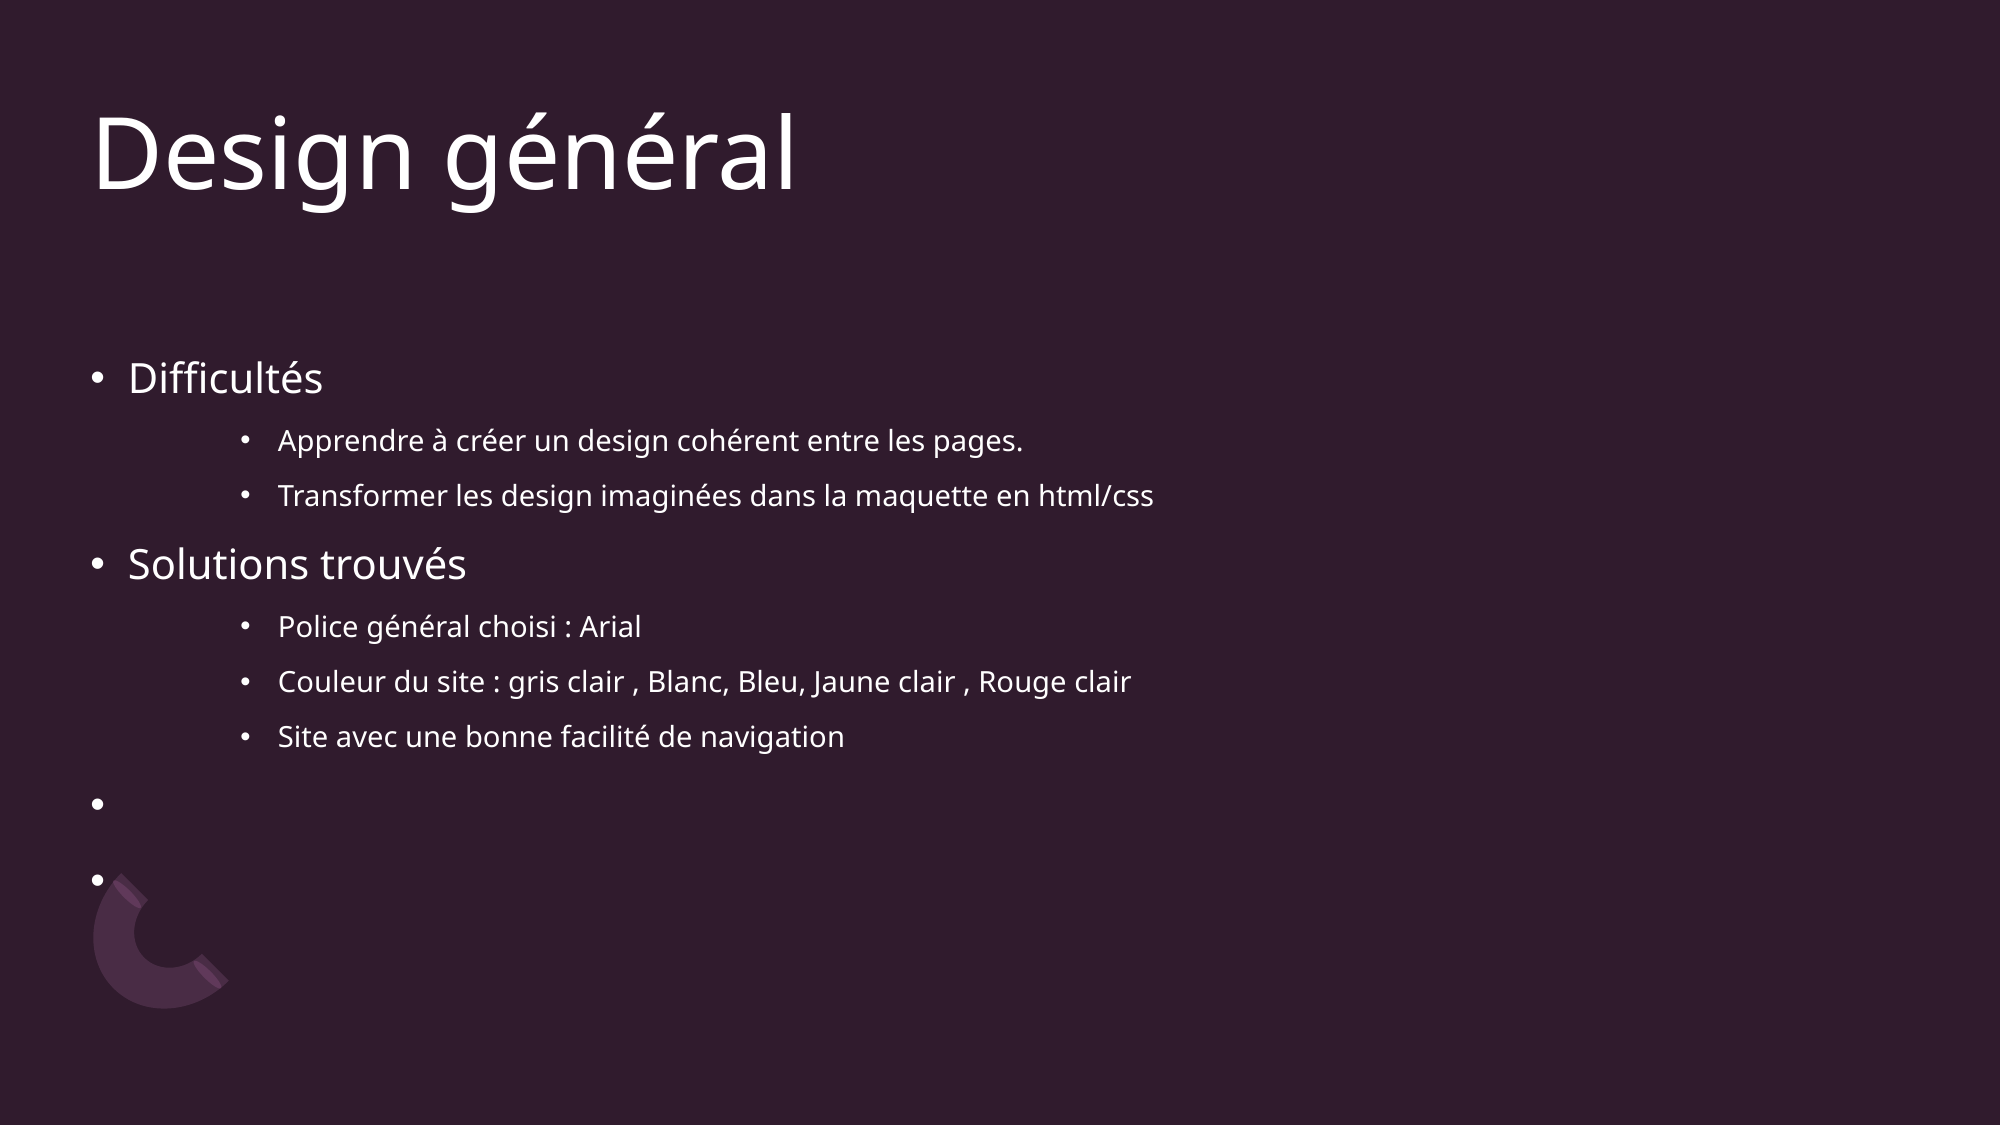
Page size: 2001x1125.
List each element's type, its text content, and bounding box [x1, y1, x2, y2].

list Difficultés Apprendre à créer un design cohérent entre les pages. Transformer les design imaginées dans la maquette en html/css Solutions trouvés Police général choisi : Arial Couleur du site : gris clair , Blanc, Bleu, Jaune clair , Rouge clair Site avec une bonne facilité de navigation [90, 346, 1910, 1000]
title Design général [90, 90, 1910, 309]
